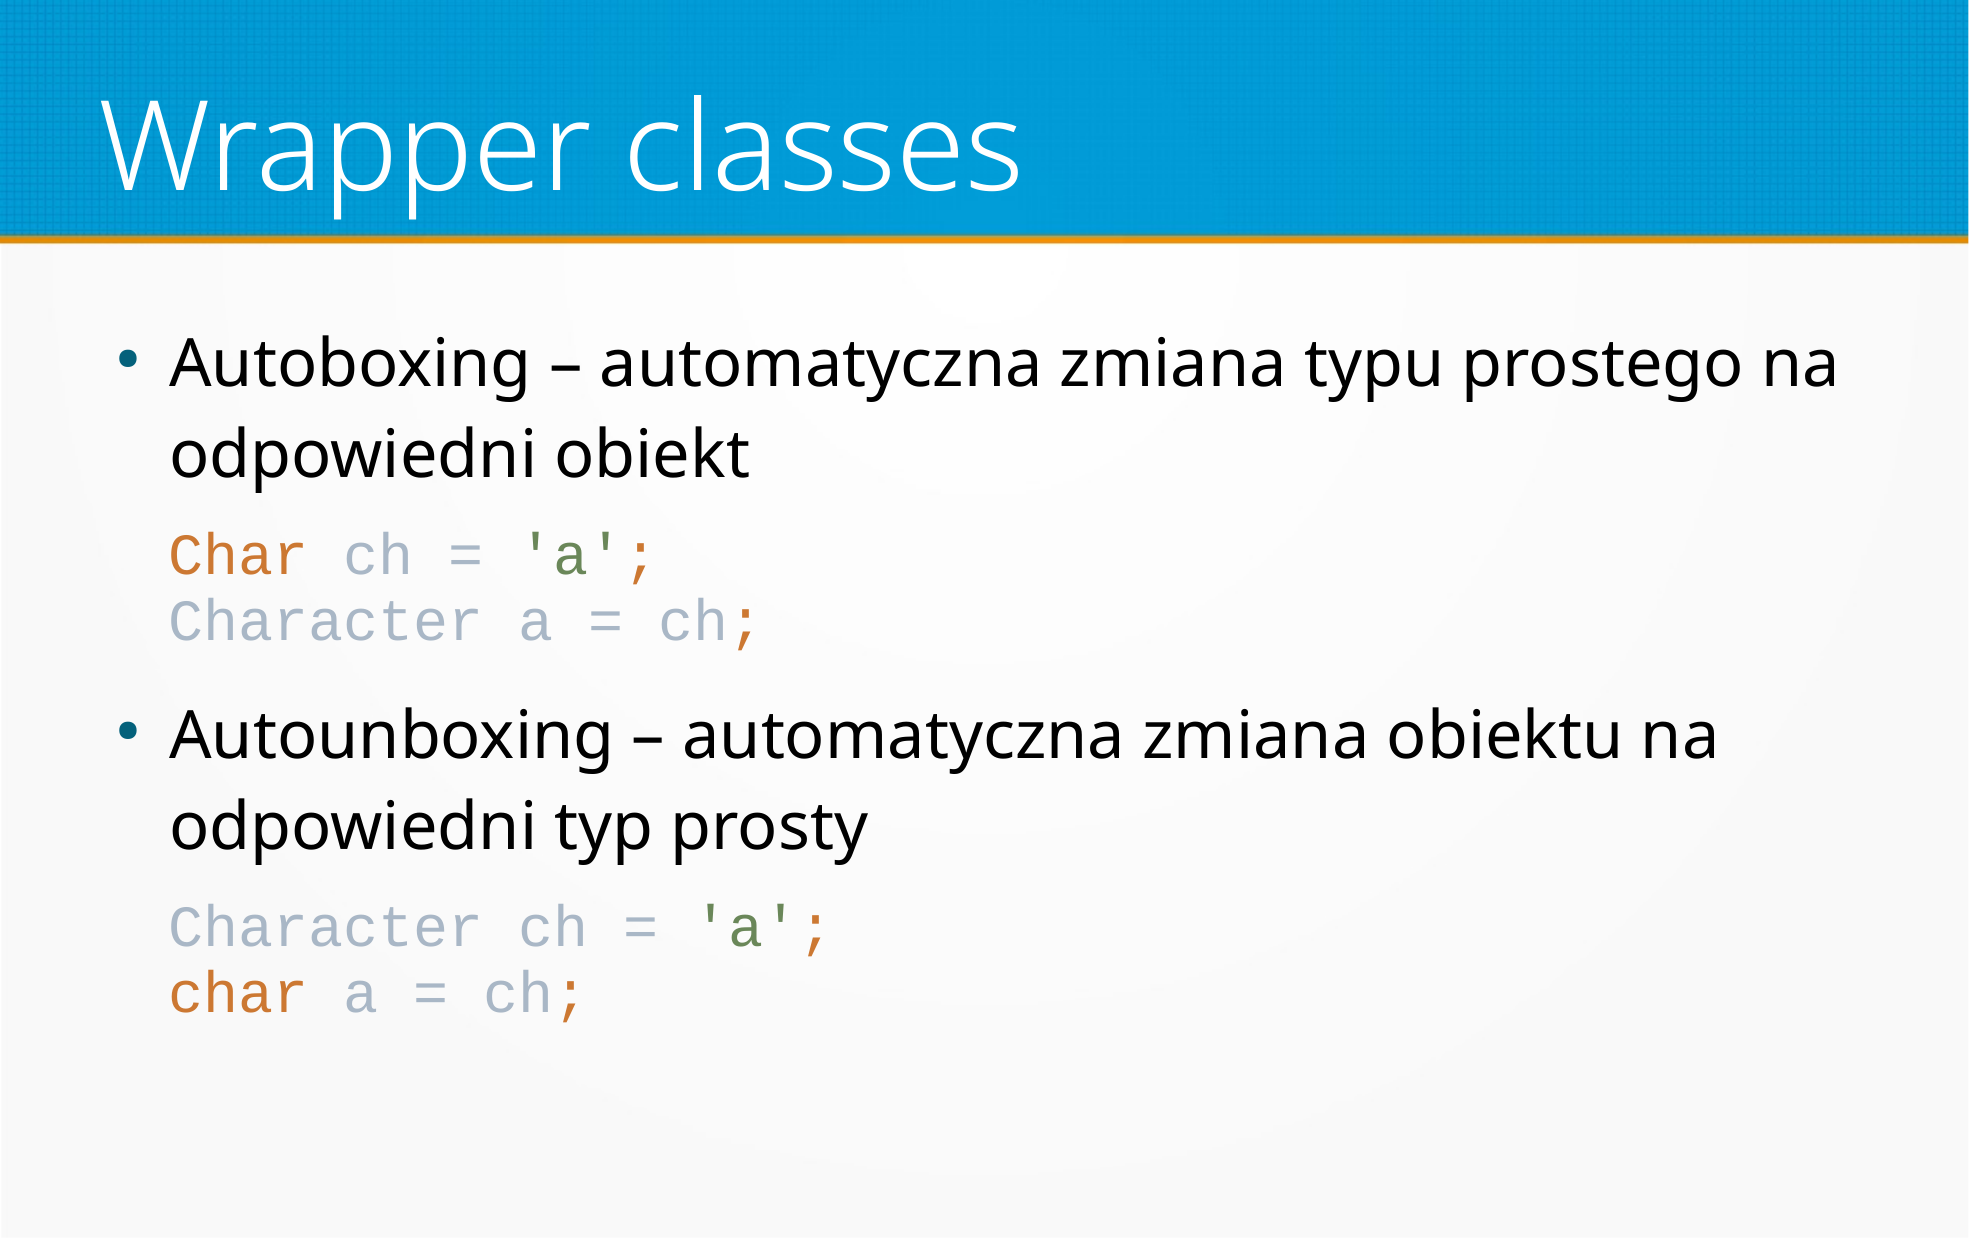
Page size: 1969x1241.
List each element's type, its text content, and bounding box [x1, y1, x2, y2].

list Autoboxing – automatyczna zmiana typu prostego na odpowiedni obiekt Char ch = 'a'; Character a = ch; Autounboxing – automatyczna zmiana obiektu na odpowiedni typ prosty Character ch = 'a'; char a = ch; [98, 315, 1861, 1081]
picture [0, 233, 1969, 1241]
title Wrapper classes [98, 19, 1870, 227]
